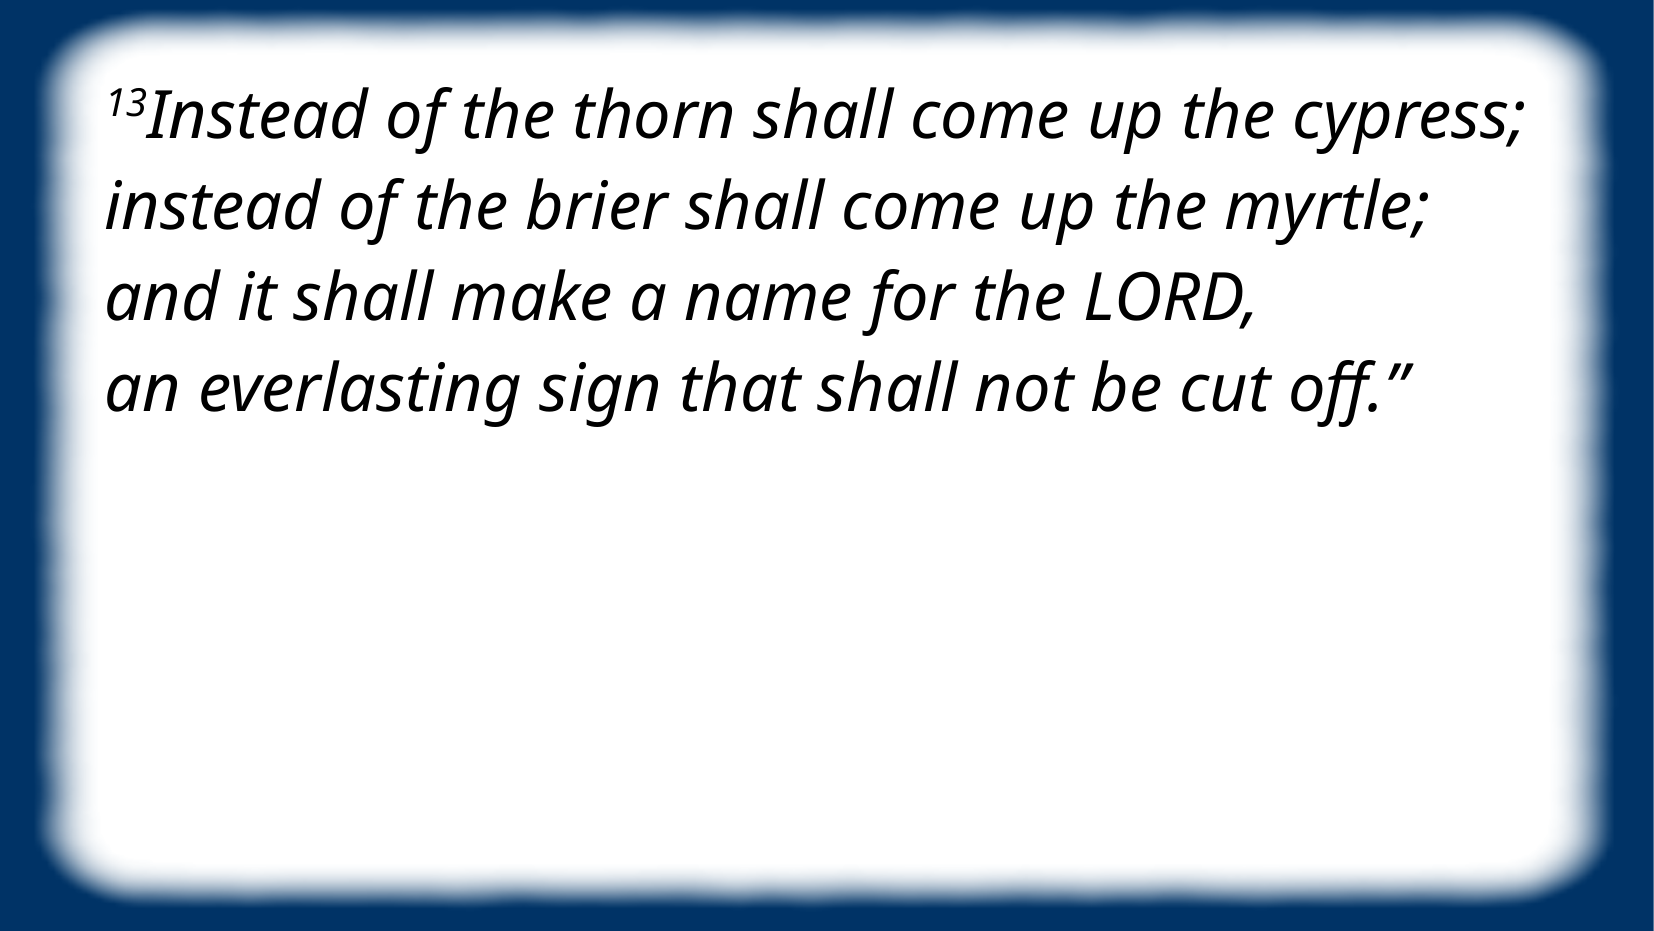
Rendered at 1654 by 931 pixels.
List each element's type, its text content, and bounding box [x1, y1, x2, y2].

picture [0, 0, 1654, 931]
text_box 13Instead of the thorn shall come up the cypress; instead of the brier shall come up the myrtle; and it shall make a name for the LORD, an everlasting sign that shall not be cut off.” [90, 60, 1561, 451]
